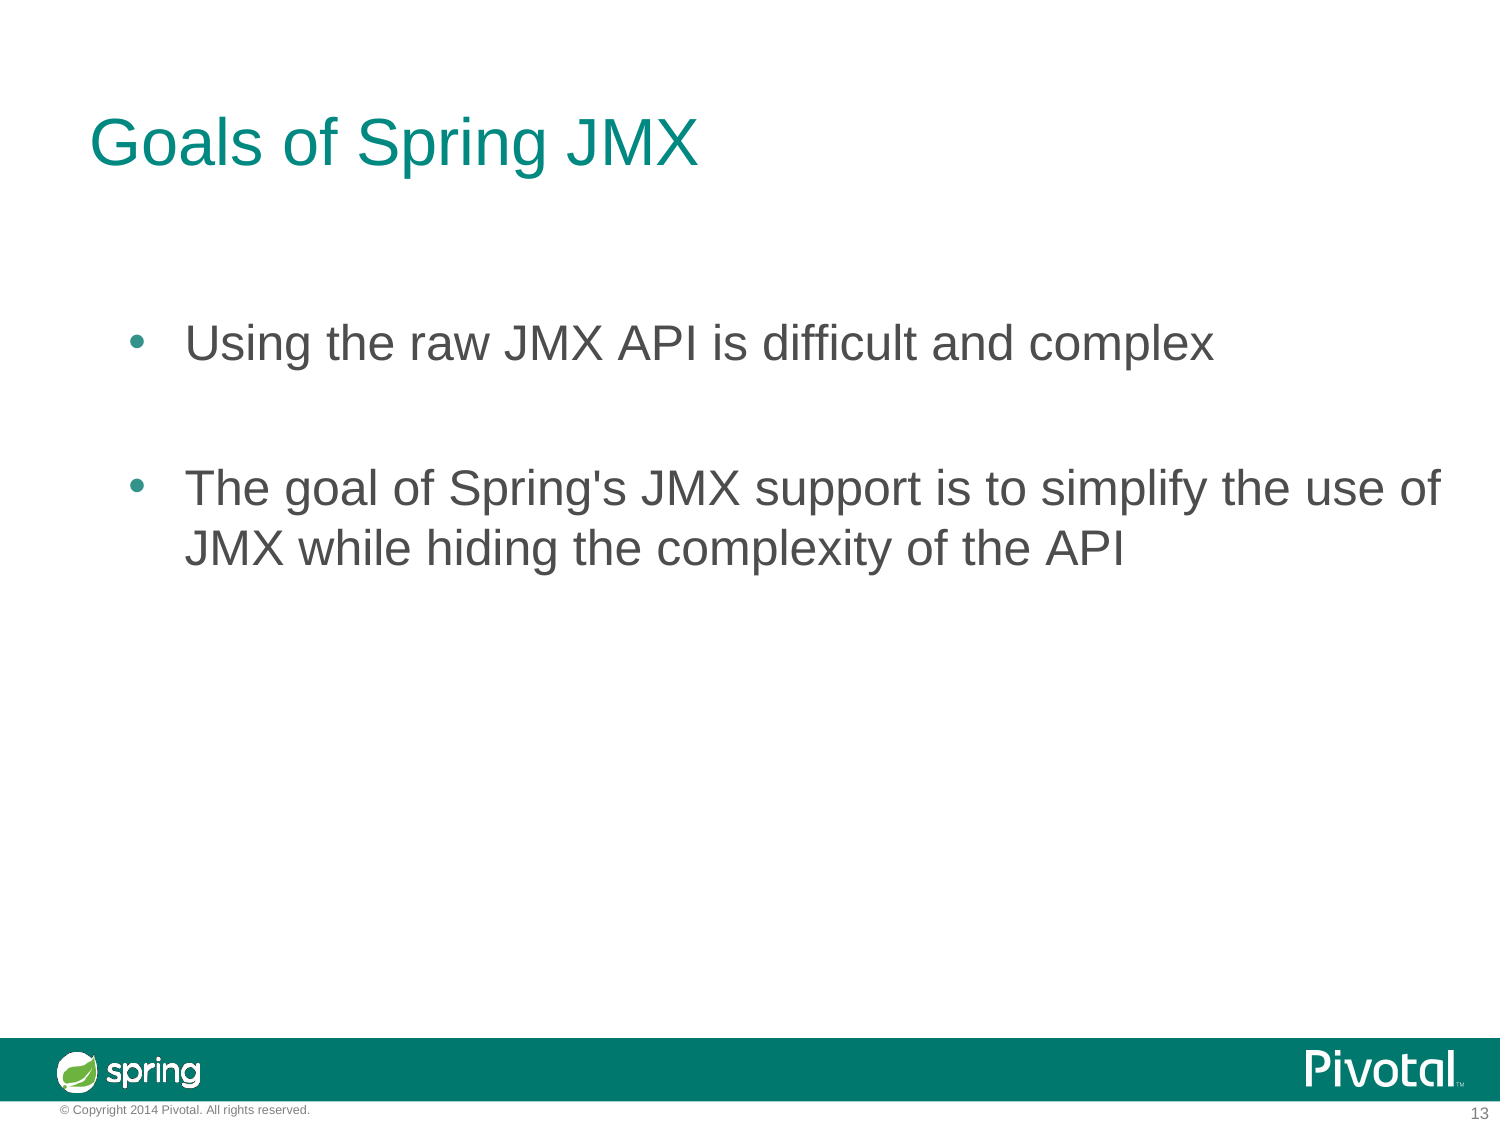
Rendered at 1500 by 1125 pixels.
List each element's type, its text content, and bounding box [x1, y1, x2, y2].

list Using the raw JMX API is difficult and complex The goal of Spring's JMX support is to simplify the use of JMX while hiding the complexity of the API [113, 303, 1500, 1034]
picture [1306, 1050, 1464, 1087]
picture [32, 1041, 210, 1103]
title Goals of Spring JMX [75, 45, 1426, 233]
